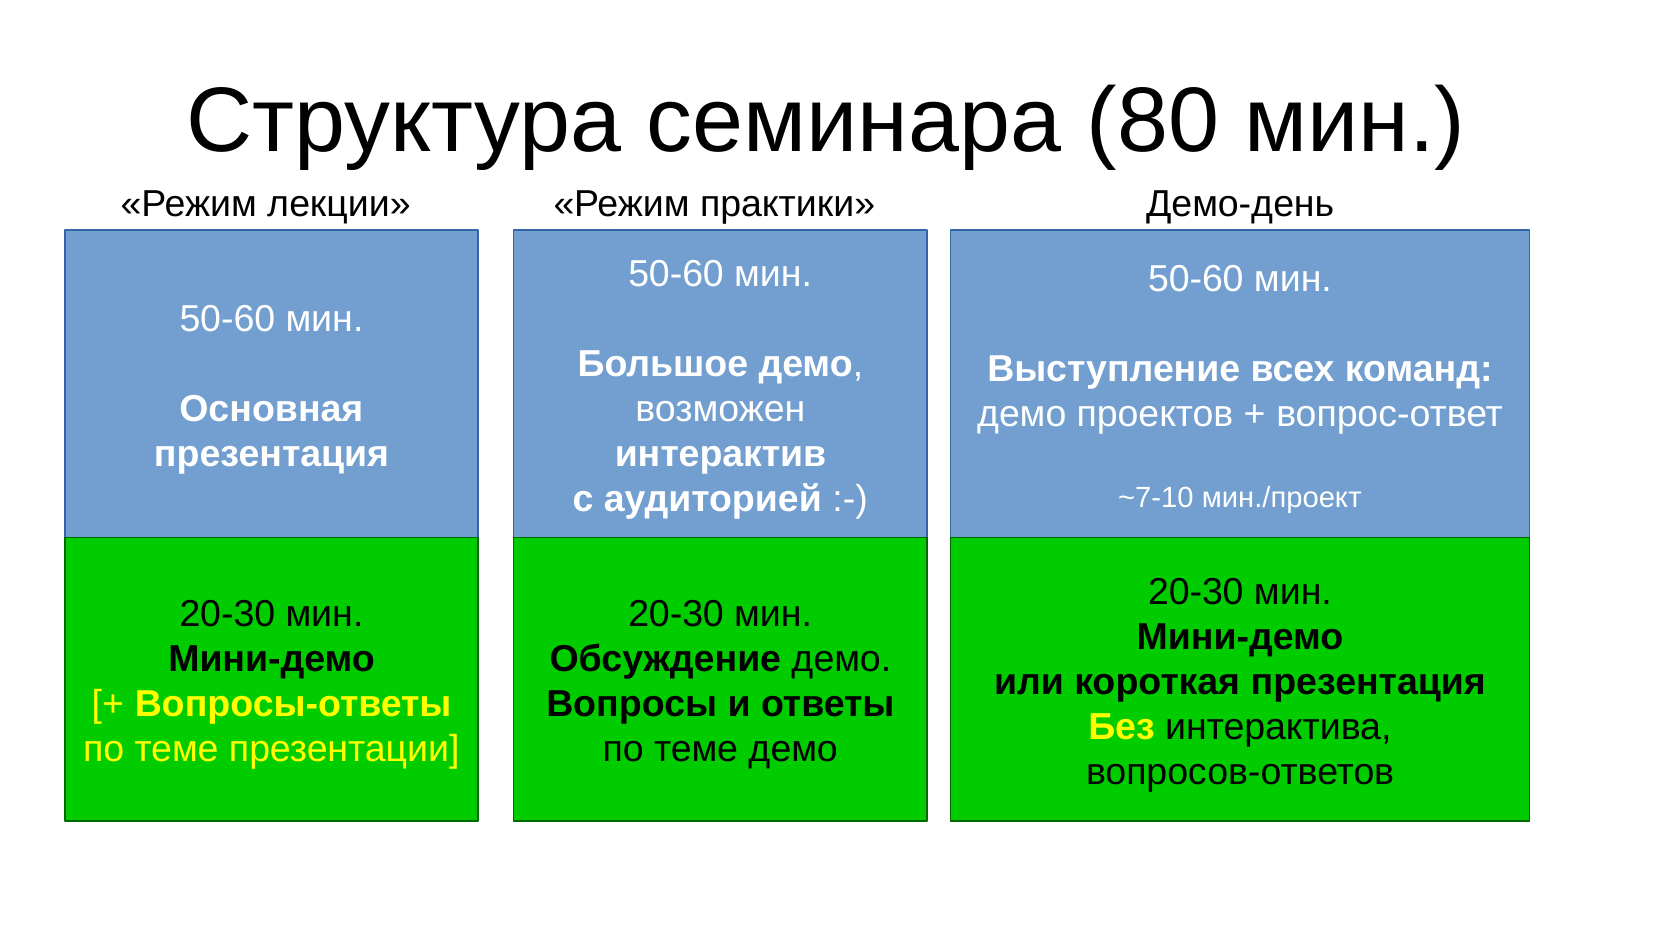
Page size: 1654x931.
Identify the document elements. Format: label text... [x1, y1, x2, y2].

text_box «Режим лекции» [47, 171, 485, 271]
text_box 20-30 мин. Мини-демо или короткая презентация Без интерактива, вопросов-ответов [950, 537, 1530, 821]
text_box Демо-день [944, 171, 1536, 271]
text_box 50-60 мин. Большое демо, возможен интерактив с аудиторией :-) [513, 271, 928, 537]
text_box 20-30 мин. Мини-демо [+ Вопросы-ответы по теме презентации] [64, 537, 479, 821]
text_box Структура семинара (80 мин.) [82, 37, 1571, 193]
text_box «Режим практики» [496, 171, 933, 271]
text_box 20-30 мин. Обсуждение демо. Вопросы и ответы по теме демо [513, 537, 928, 821]
text_box 50-60 мин. Выступление всех команд: демо проектов + вопрос-ответ ~7-10 мин./проект [950, 271, 1530, 537]
text_box 50-60 мин. Основная презентация [64, 271, 479, 537]
